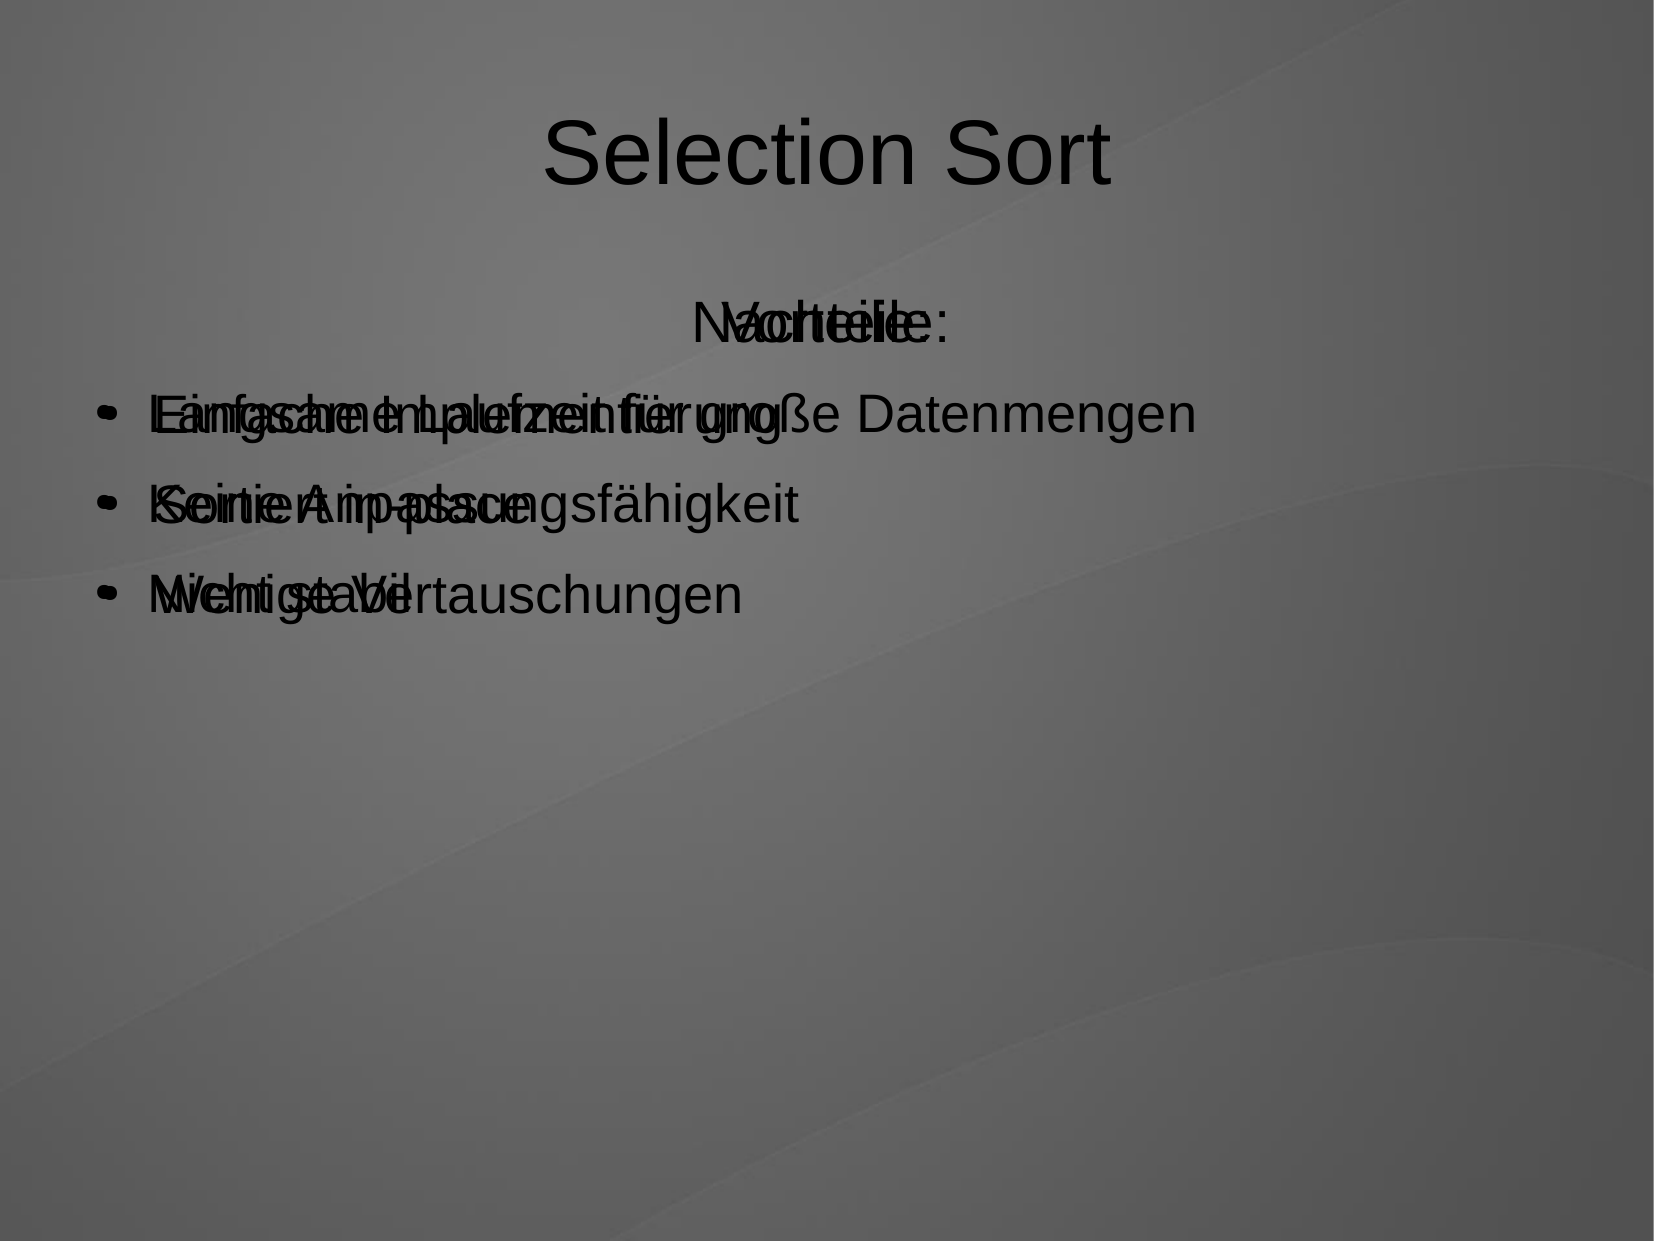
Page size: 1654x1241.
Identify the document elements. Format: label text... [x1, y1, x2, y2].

list Nachteile: Langsame Laufzeit für große Datenmengen Keine Anpassungsfähigkeit Nicht stabil [76, 289, 1565, 1009]
list Vorteile: Einfache Implementierung Sortiert in-place Wenige Vertauschungen [82, 290, 1571, 1010]
title Selection Sort [82, 49, 1571, 257]
picture [0, 0, 1654, 1241]
